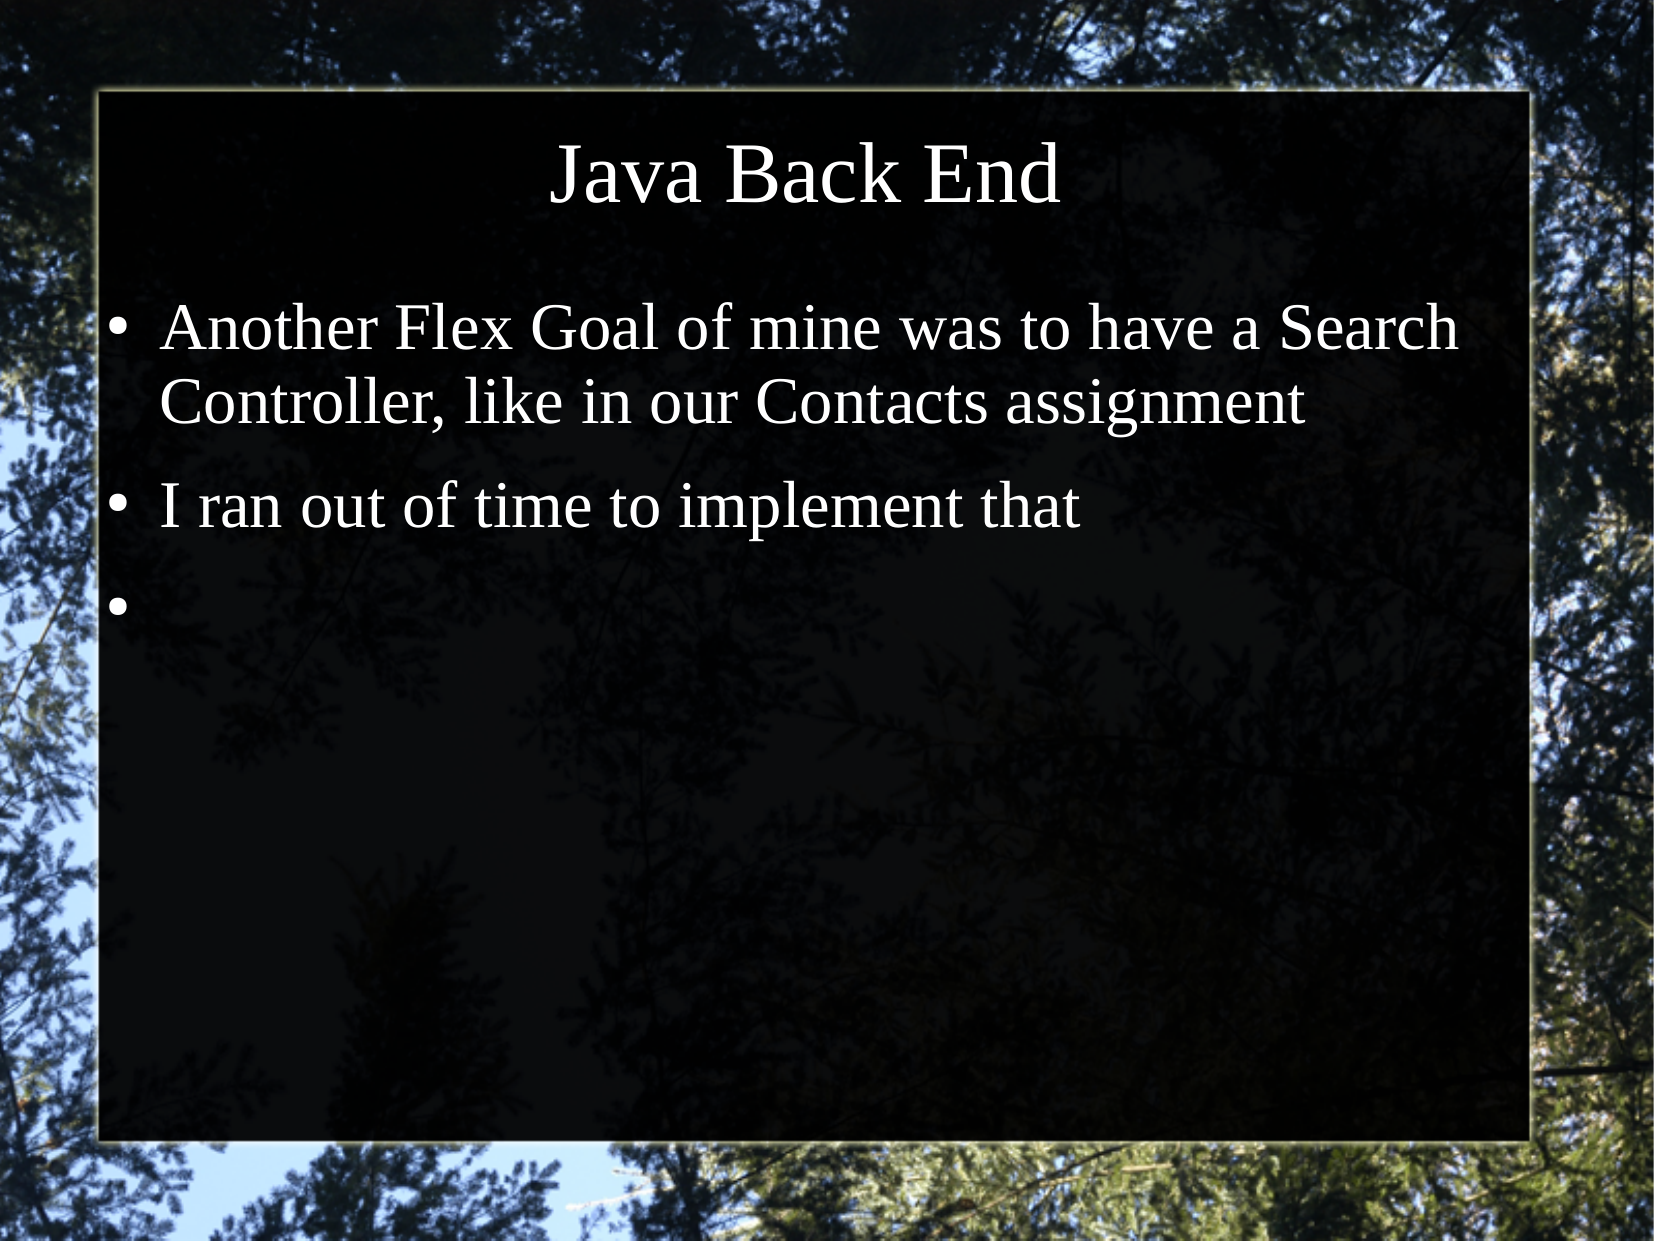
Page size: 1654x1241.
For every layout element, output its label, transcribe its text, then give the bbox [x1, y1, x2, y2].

list Another Flex Goal of mine was to have a Search Controller, like in our Contacts assignment I ran out of time to implement that [88, 290, 1536, 1123]
title Java Back End [88, 88, 1536, 257]
picture [0, 0, 1654, 1241]
